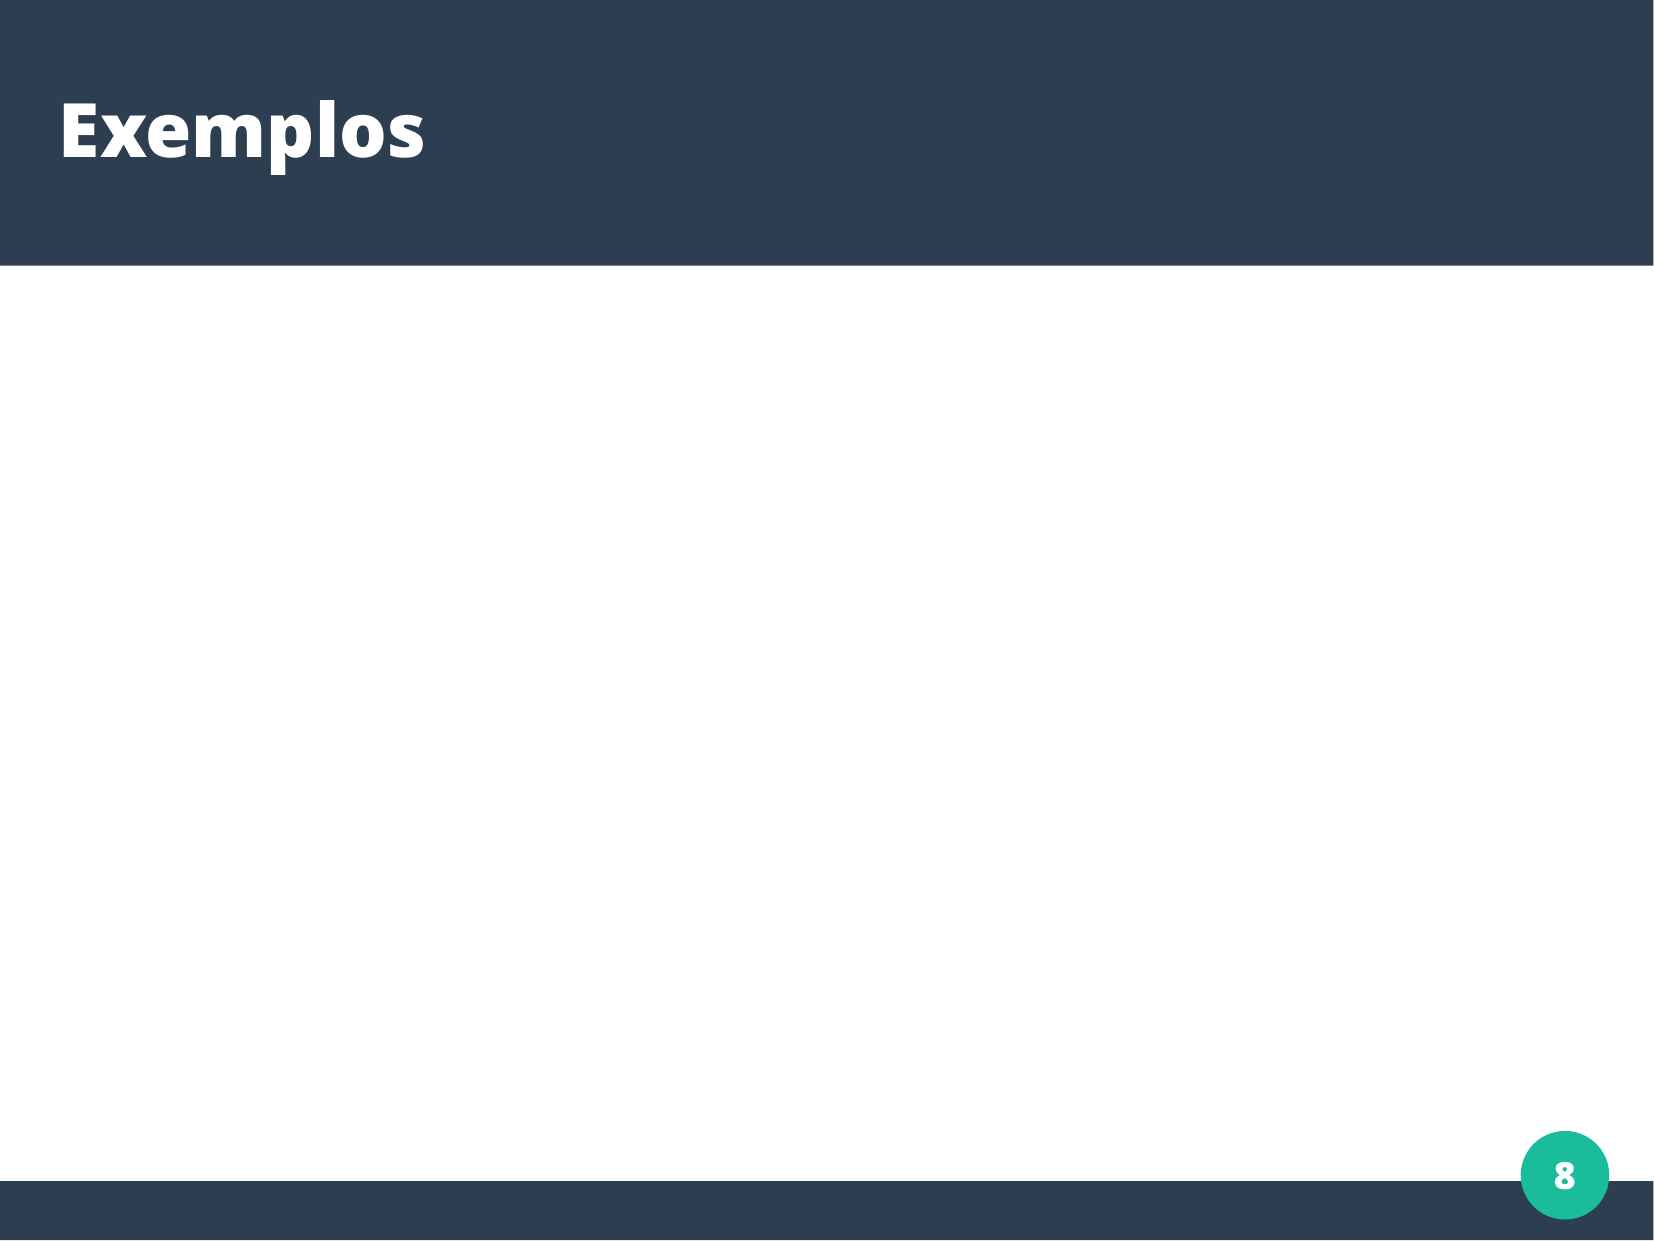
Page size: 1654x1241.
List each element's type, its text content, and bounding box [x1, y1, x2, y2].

title Exemplos [59, 49, 1595, 207]
